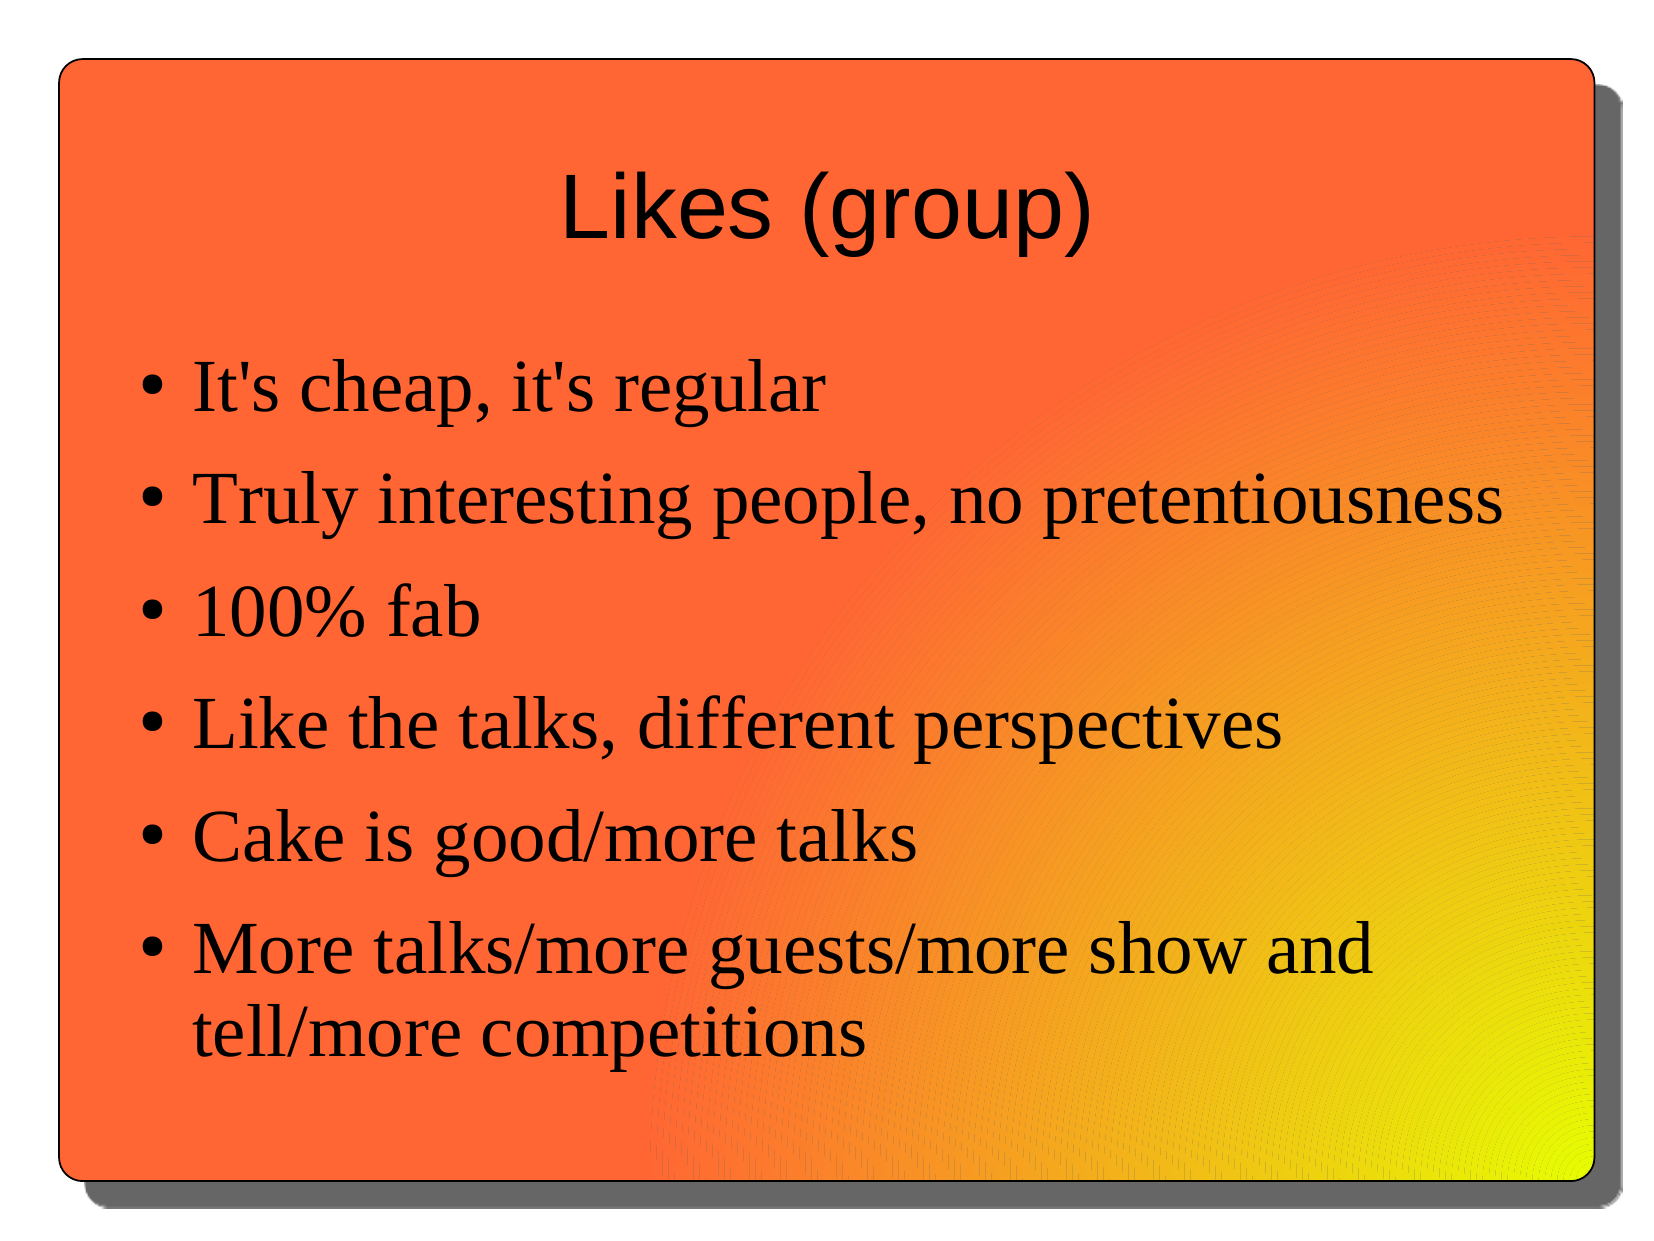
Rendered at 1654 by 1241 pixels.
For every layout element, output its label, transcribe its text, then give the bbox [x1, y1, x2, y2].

title Likes (group) [121, 110, 1534, 303]
list It's cheap, it's regular Truly interesting people, no pretentiousness 100% fab Like the talks, different perspectives Cake is good/more talks More talks/more guests/more show and tell/more competitions [121, 344, 1534, 1112]
